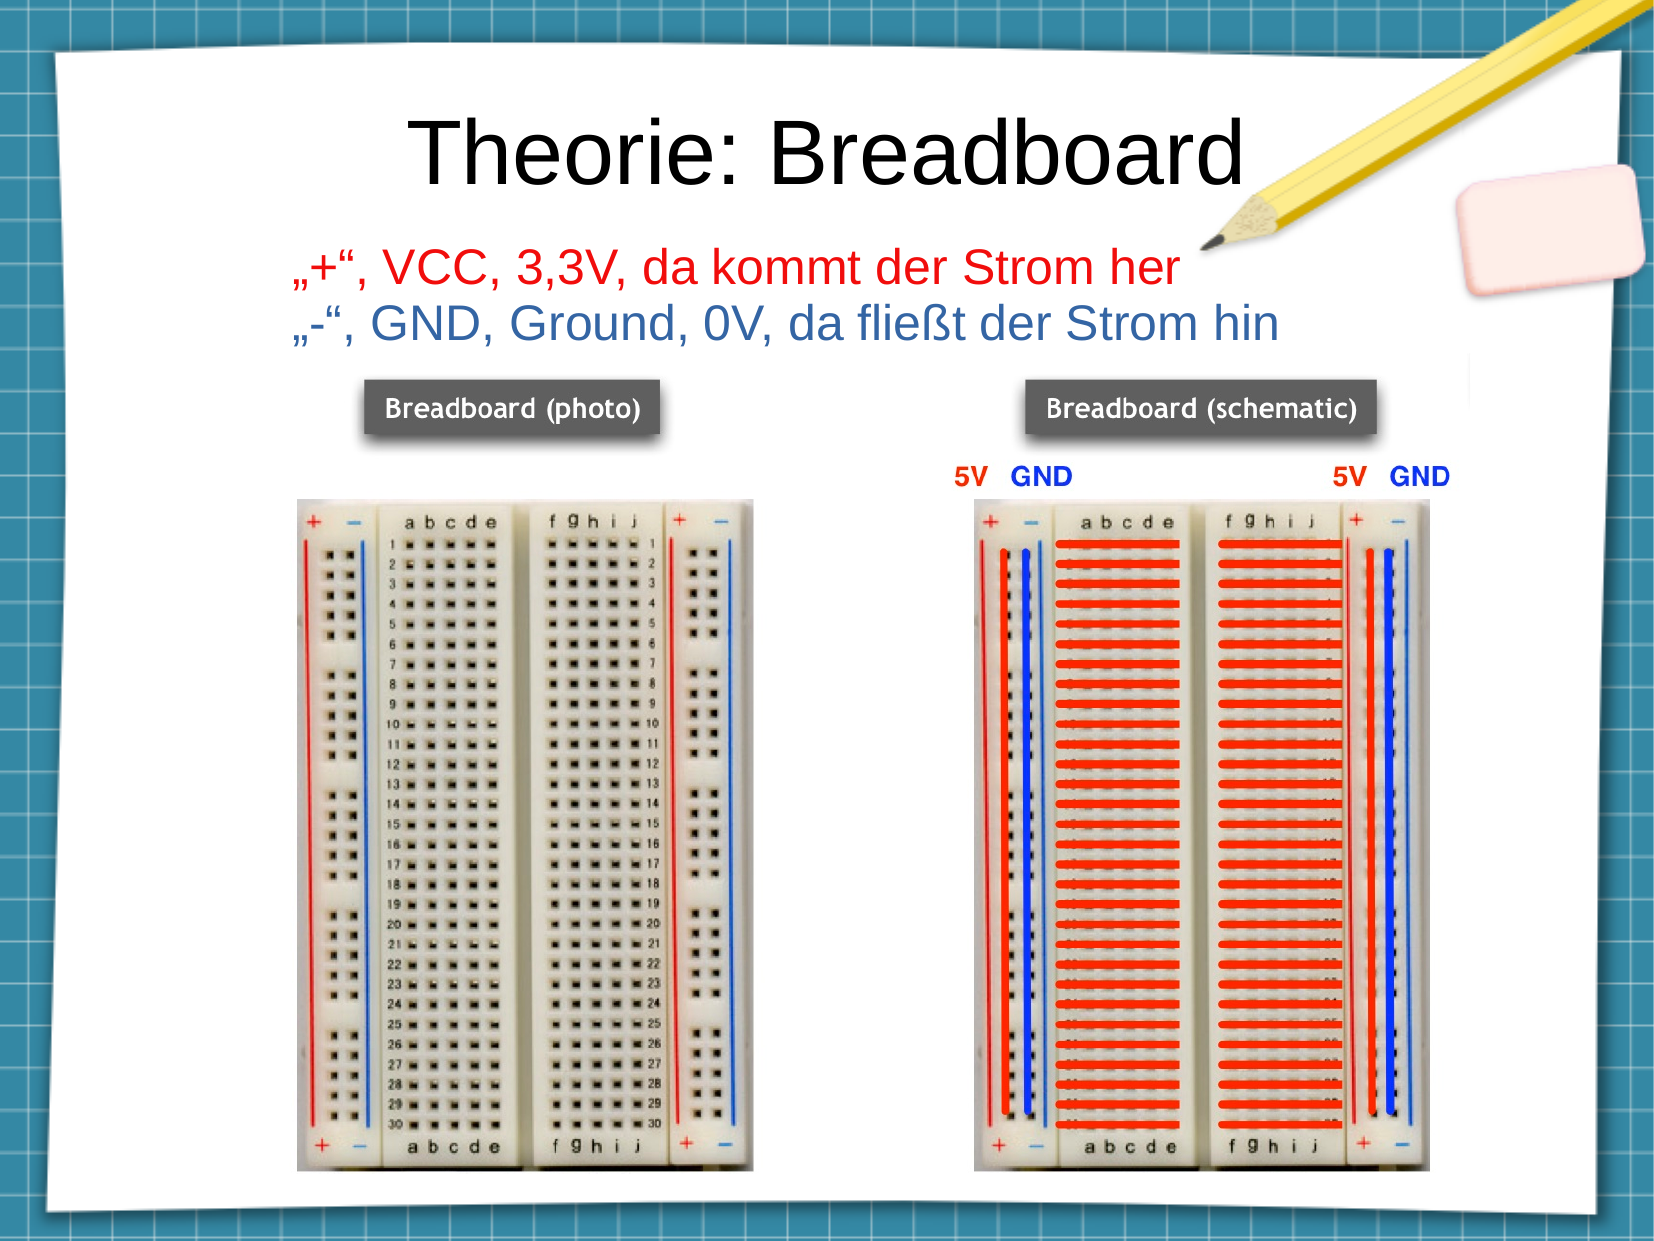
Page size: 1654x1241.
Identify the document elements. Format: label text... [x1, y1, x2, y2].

picture [0, 0, 1654, 1241]
text_box „+“, VCC, 3,3V, da kommt der Strom her „-“, GND, Ground, 0V, da fließt der Strom hin [277, 232, 1365, 471]
title Theorie: Breadboard [82, 49, 1571, 257]
